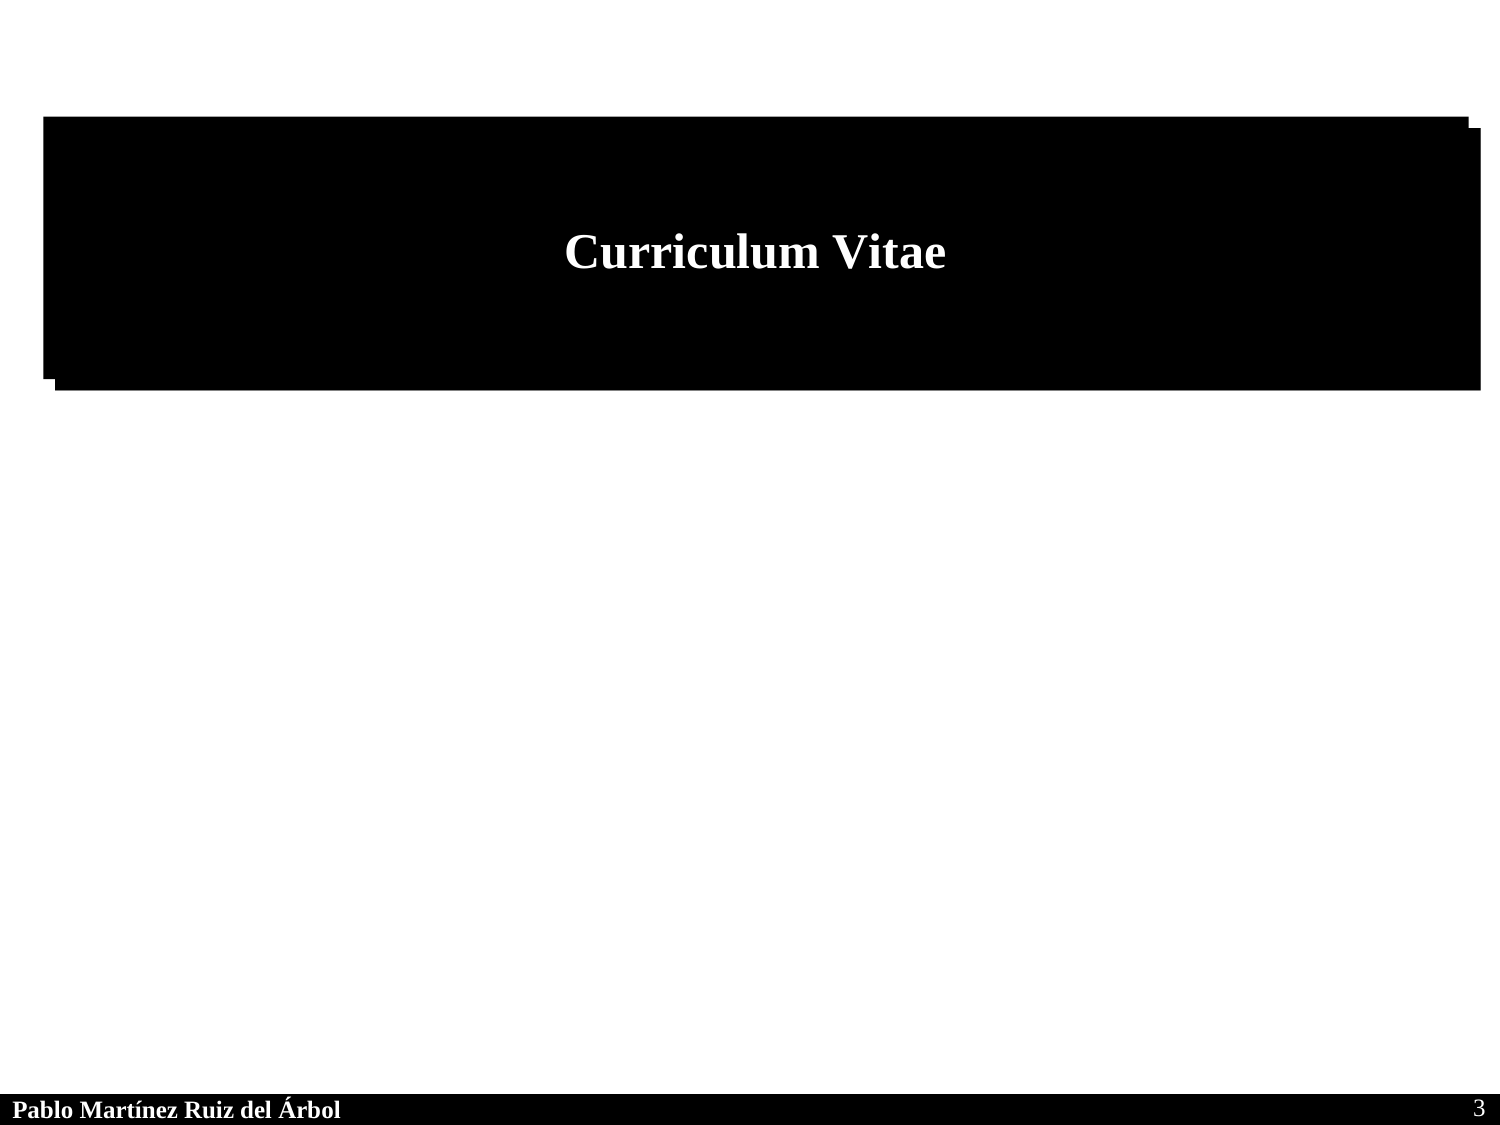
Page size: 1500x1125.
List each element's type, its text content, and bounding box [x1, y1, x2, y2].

text_box Curriculum Vitae [43, 116, 1469, 380]
